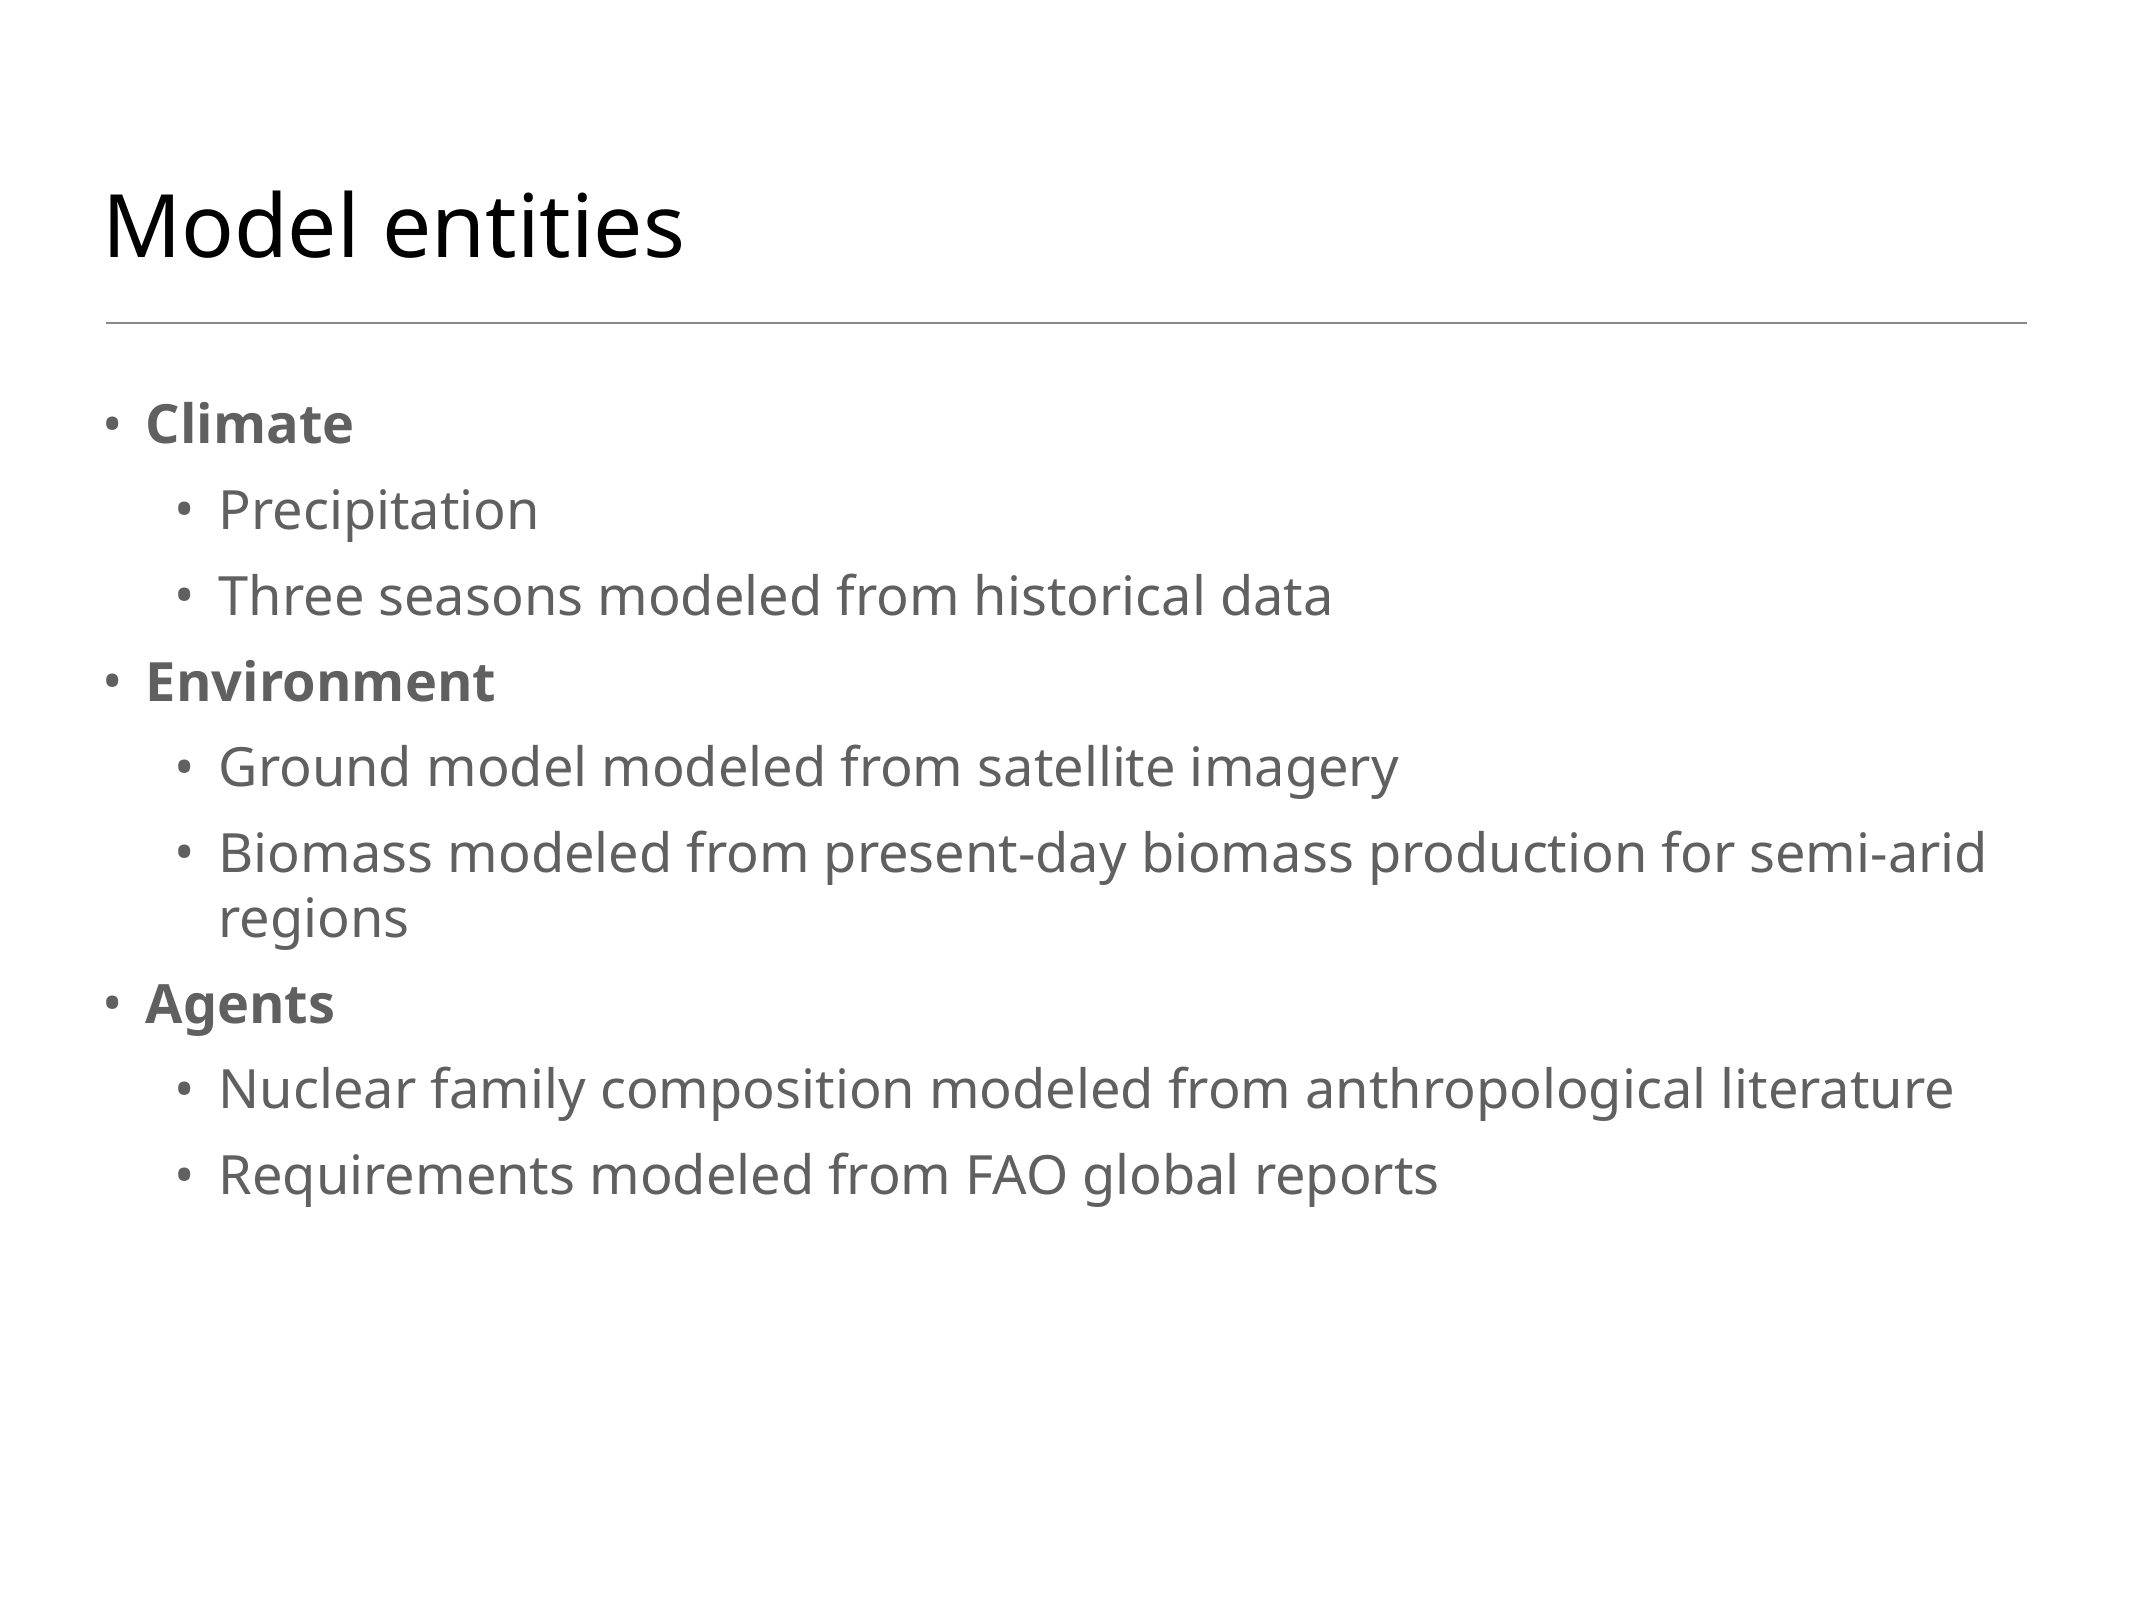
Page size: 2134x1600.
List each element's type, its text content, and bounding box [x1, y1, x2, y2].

title Model entities [93, 54, 2040, 284]
list Climate Precipitation Three seasons modeled from historical data Environment Ground model modeled from satellite imagery Biomass modeled from present-day biomass production for semi-arid regions Agents Nuclear family composition modeled from anthropological literature Requirements modeled from FAO global reports [93, 381, 2040, 1459]
